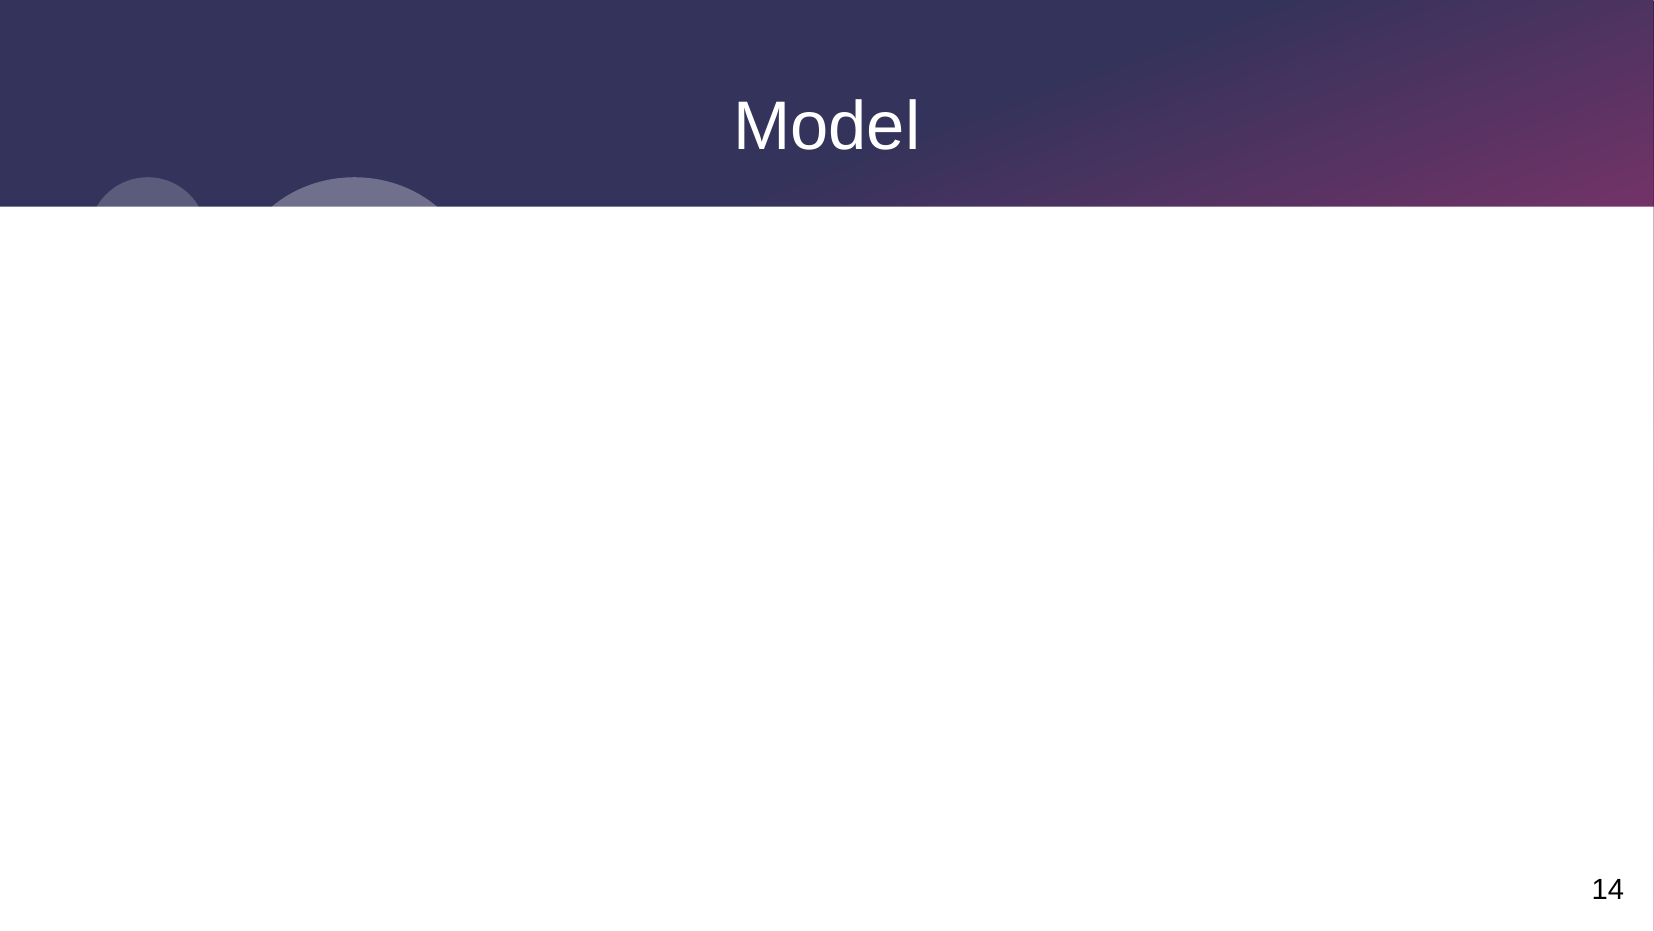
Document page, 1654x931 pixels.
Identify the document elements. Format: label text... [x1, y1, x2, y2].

title Model [88, 44, 1565, 207]
